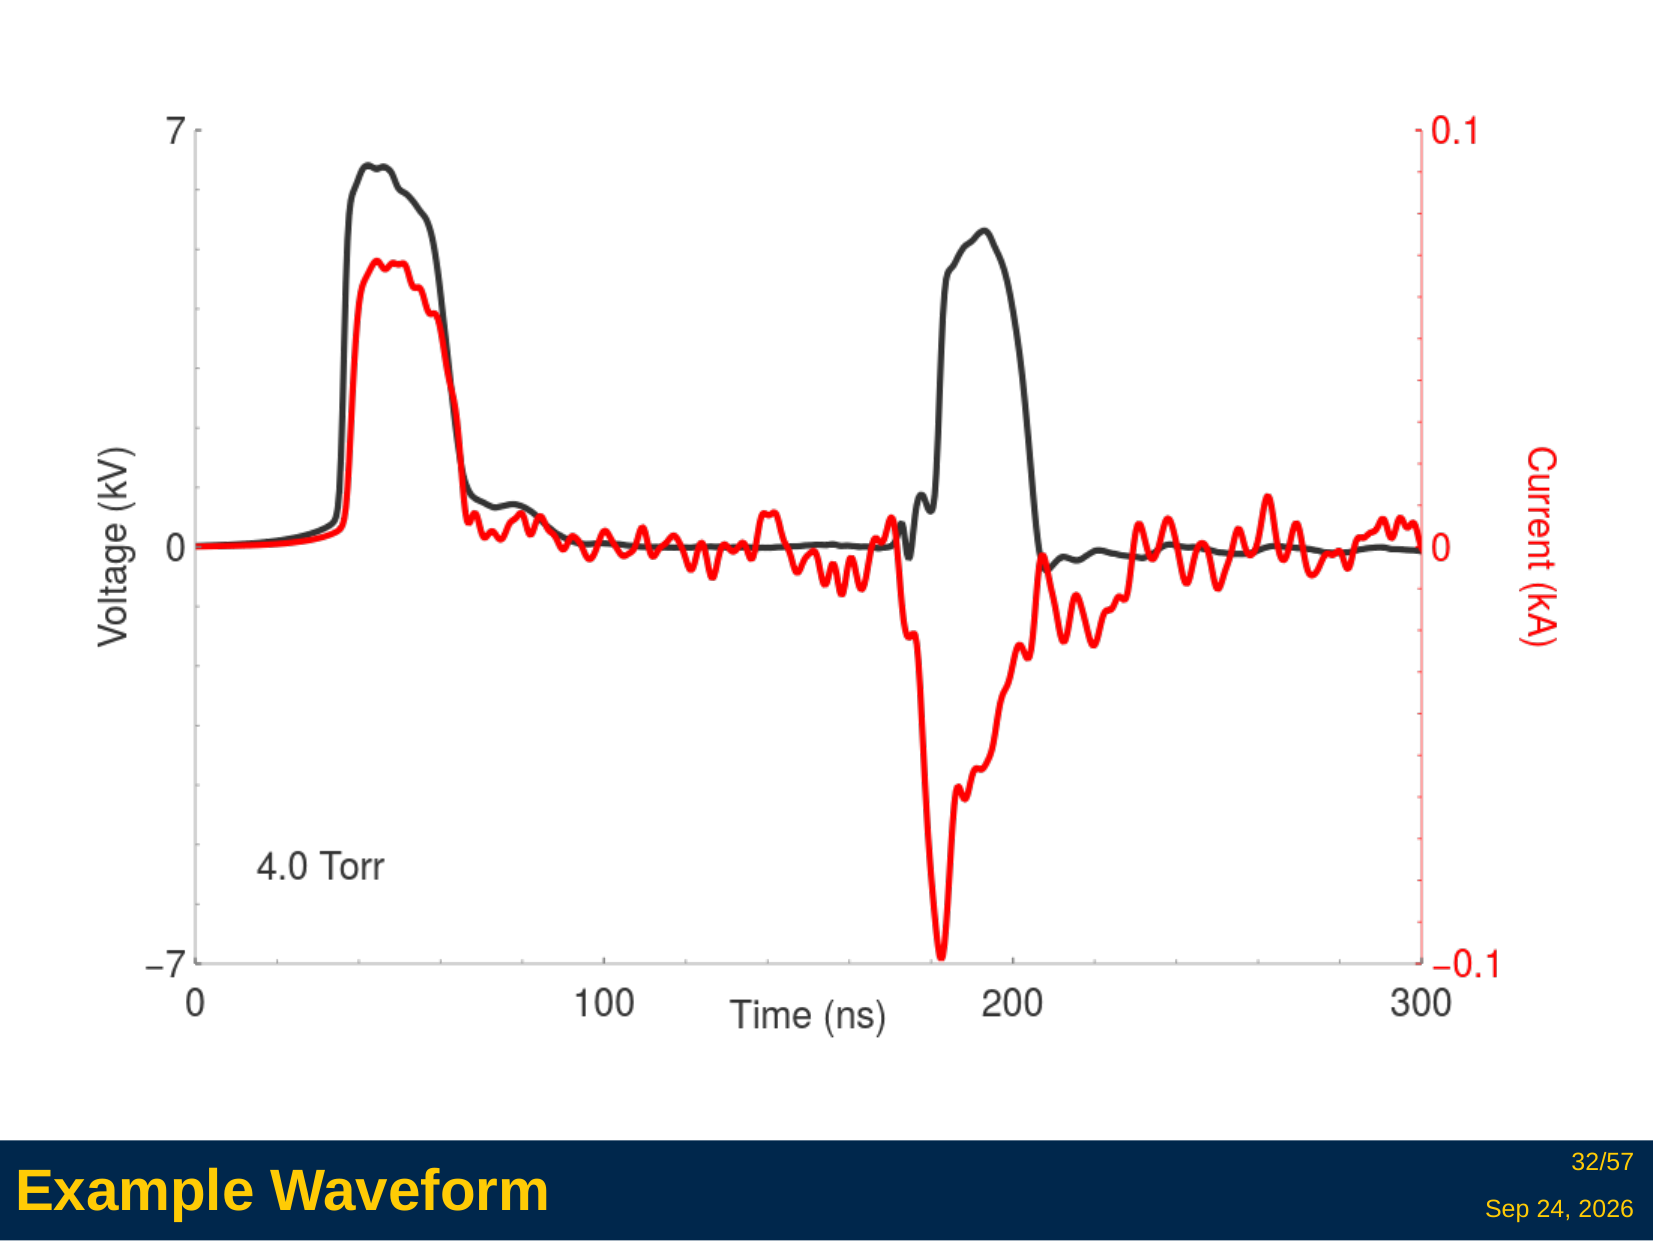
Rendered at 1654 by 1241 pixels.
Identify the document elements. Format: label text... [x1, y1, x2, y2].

title Example Waveform [14, 1140, 1380, 1241]
picture [83, 93, 1572, 1039]
